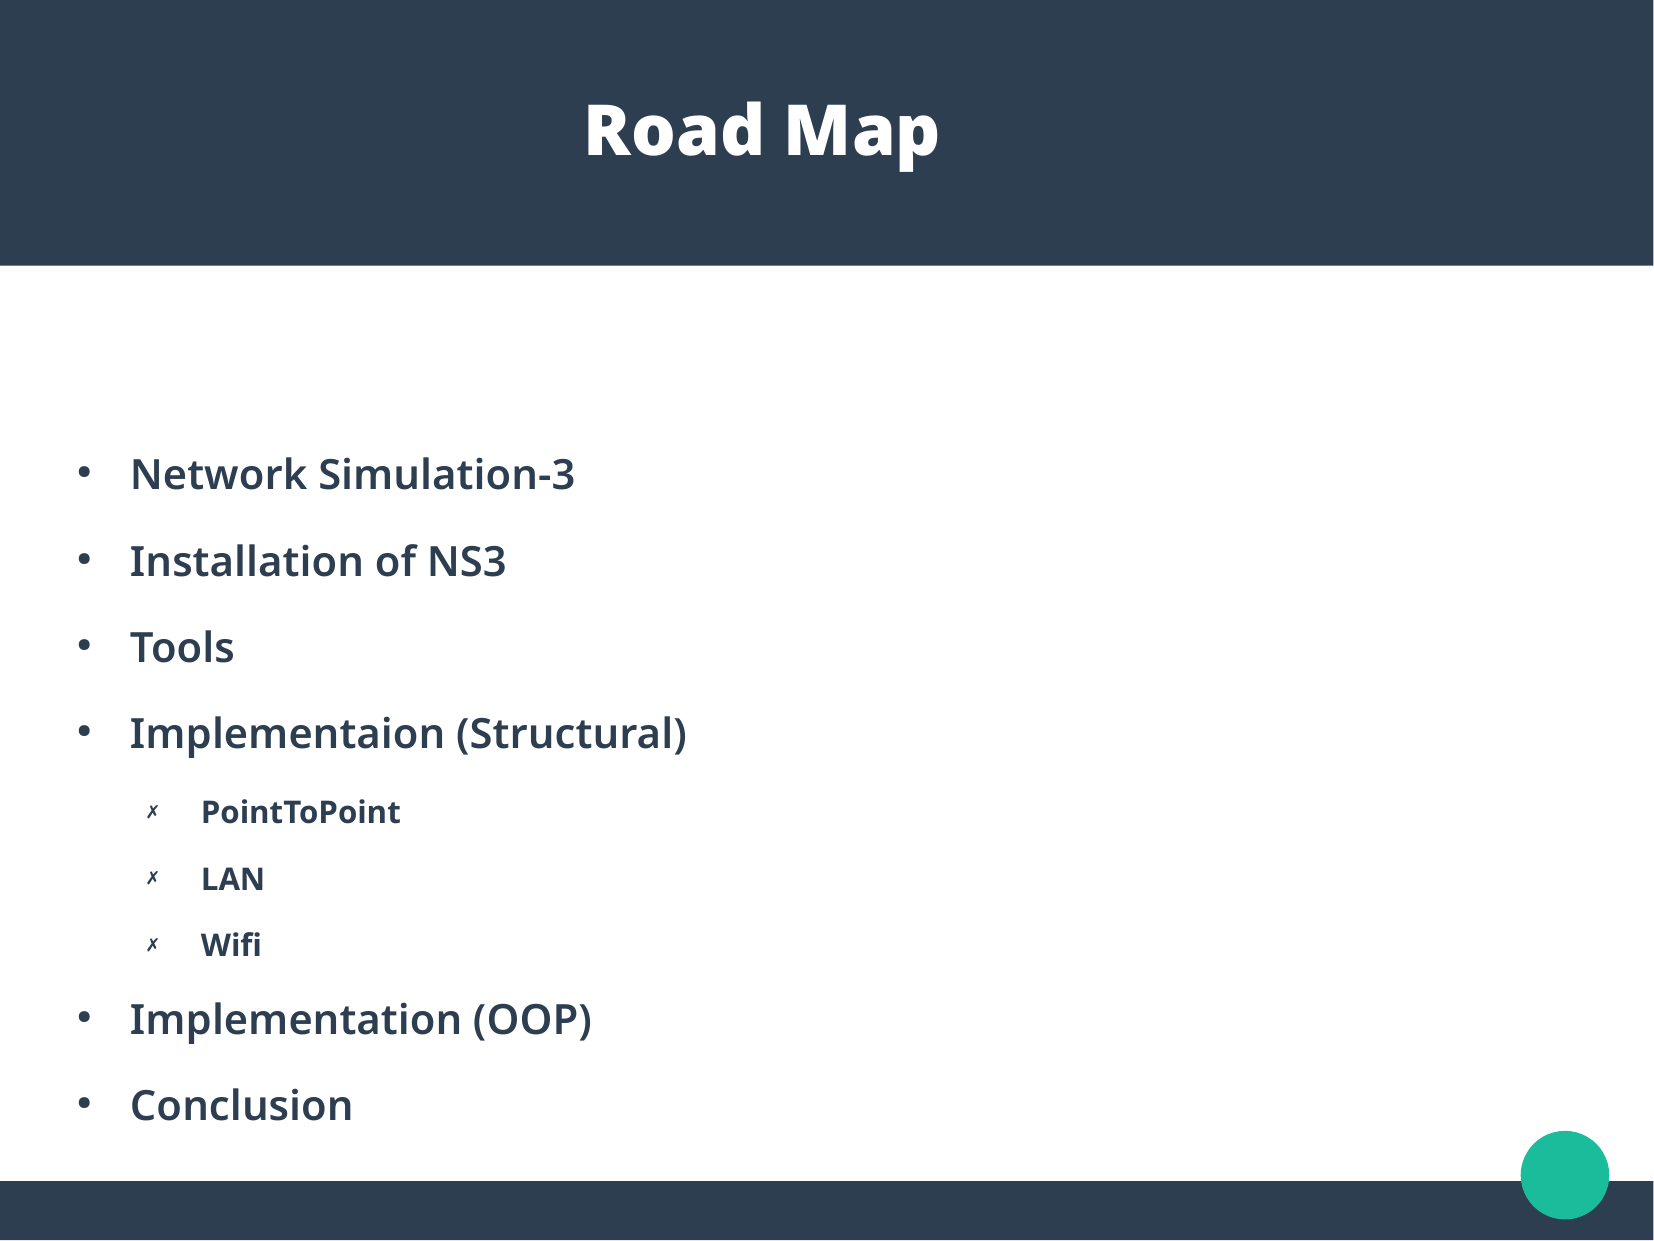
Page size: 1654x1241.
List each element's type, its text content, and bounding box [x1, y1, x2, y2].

list Network Simulation-3 Installation of NS3 Tools Implementaion (Structural) PointToPoint LAN Wifi Implementation (OOP) Conclusion [59, 324, 1595, 1152]
title Road Map [59, 49, 1595, 207]
